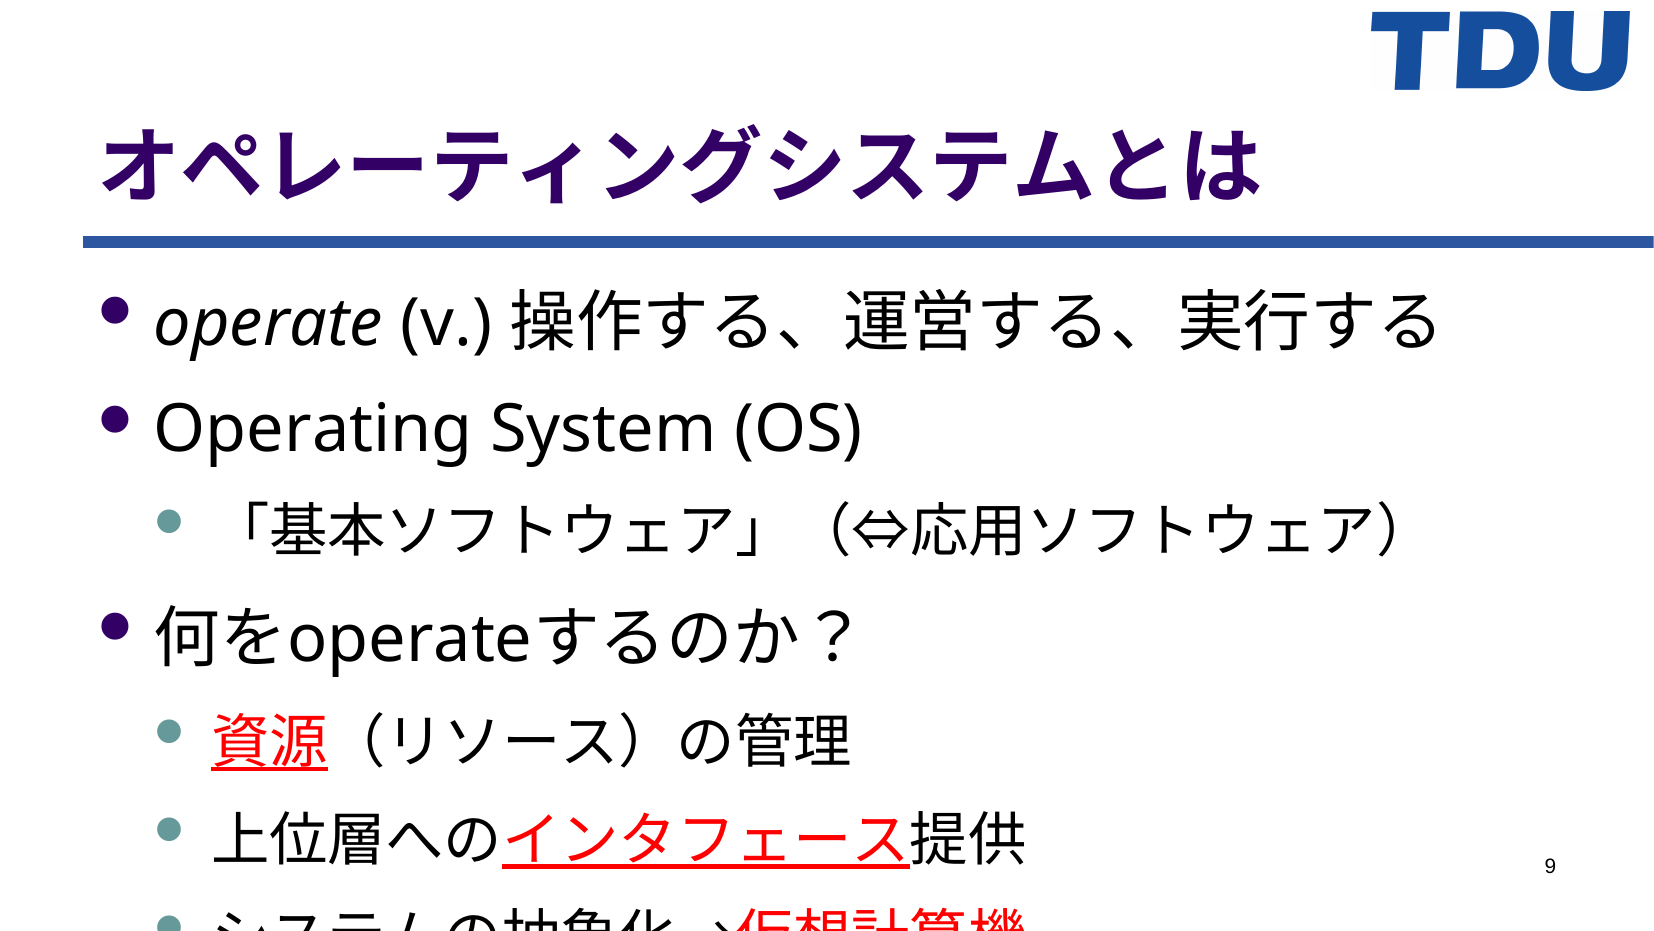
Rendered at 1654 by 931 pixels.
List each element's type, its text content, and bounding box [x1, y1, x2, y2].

list operate (v.) 操作する、運営する、実行する Operating System (OS) 「基本ソフトウェア」（⇔応用ソフトウェア） 何をoperateするのか？ 資源（リソース）の管理 上位層へのインタフェース提供 システムの抽象化→仮想計算機 [82, 259, 1571, 827]
picture [1371, 11, 1630, 91]
title オペレーティングシステムとは [82, 51, 1571, 228]
